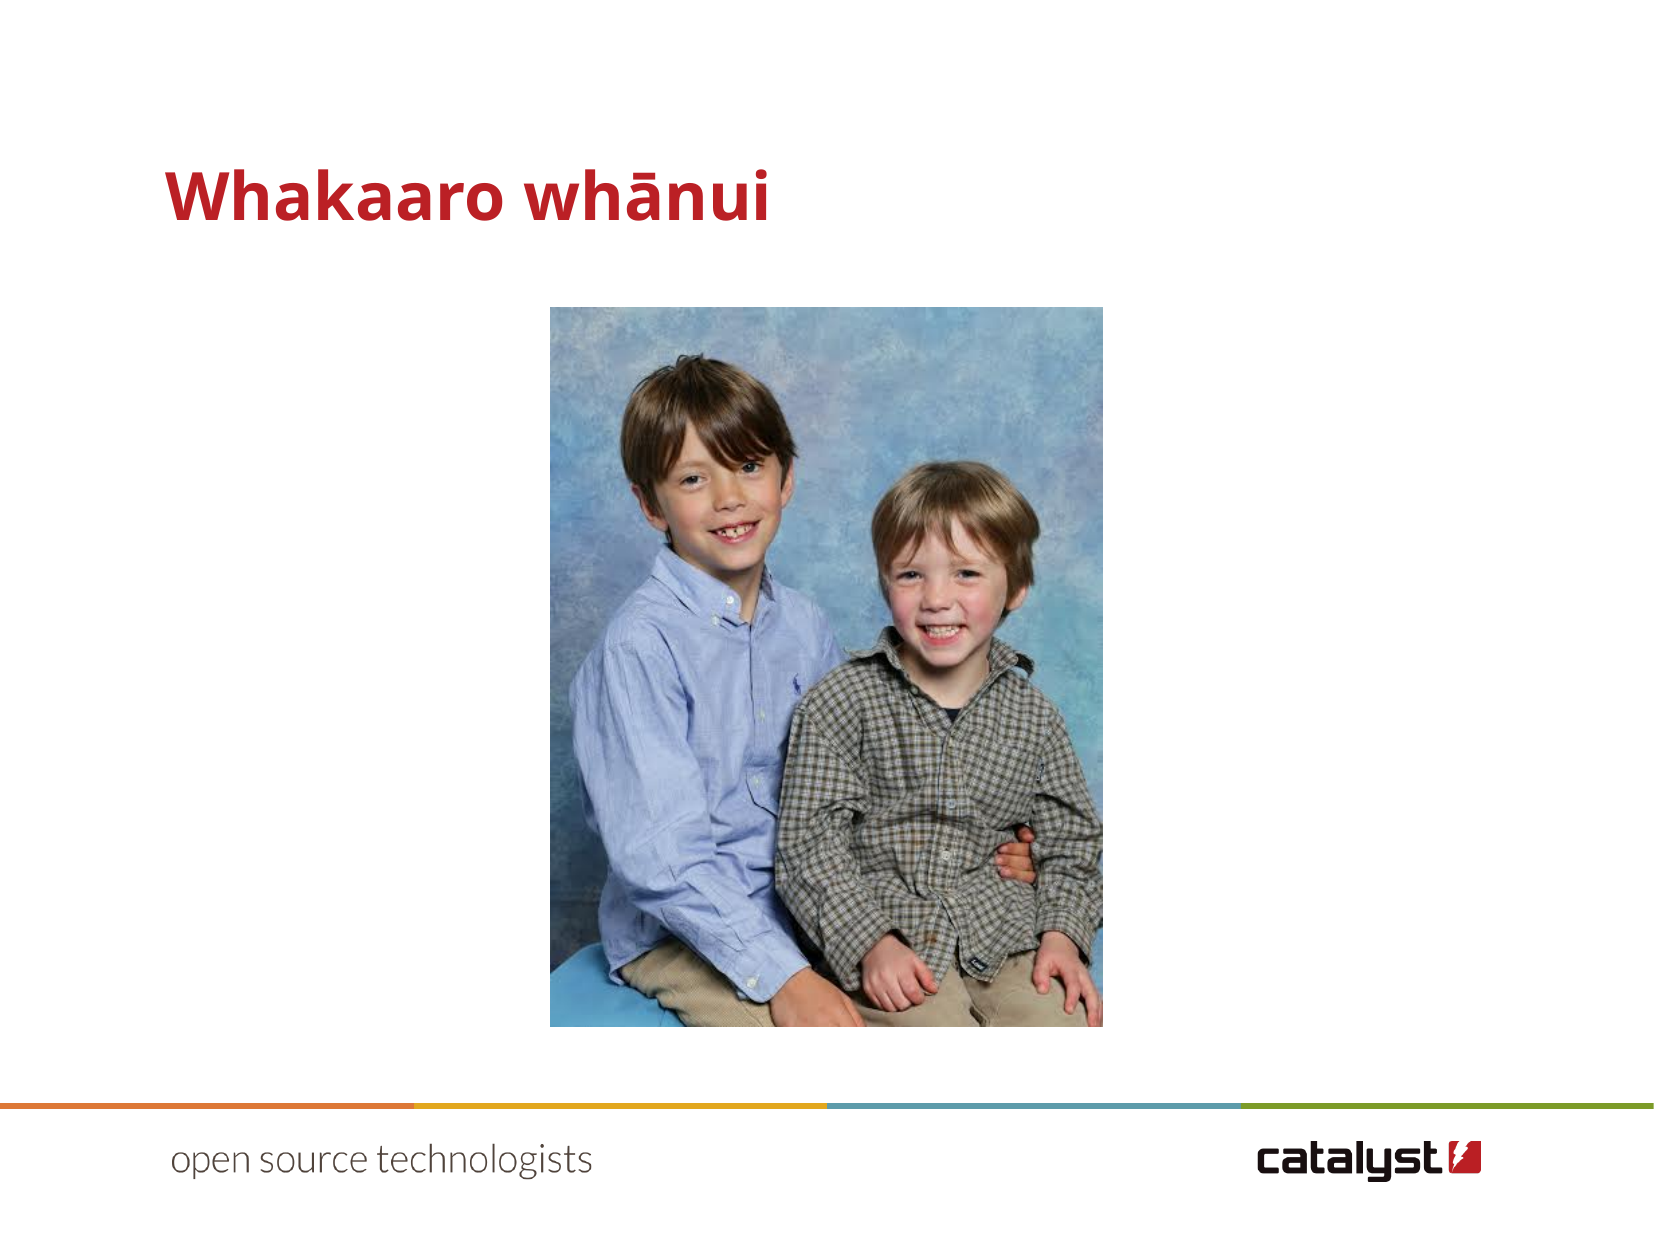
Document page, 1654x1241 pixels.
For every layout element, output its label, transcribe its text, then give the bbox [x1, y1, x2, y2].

picture [550, 307, 1103, 1027]
picture [0, 1103, 1654, 1182]
title Whakaaro whānui [165, 90, 1489, 298]
